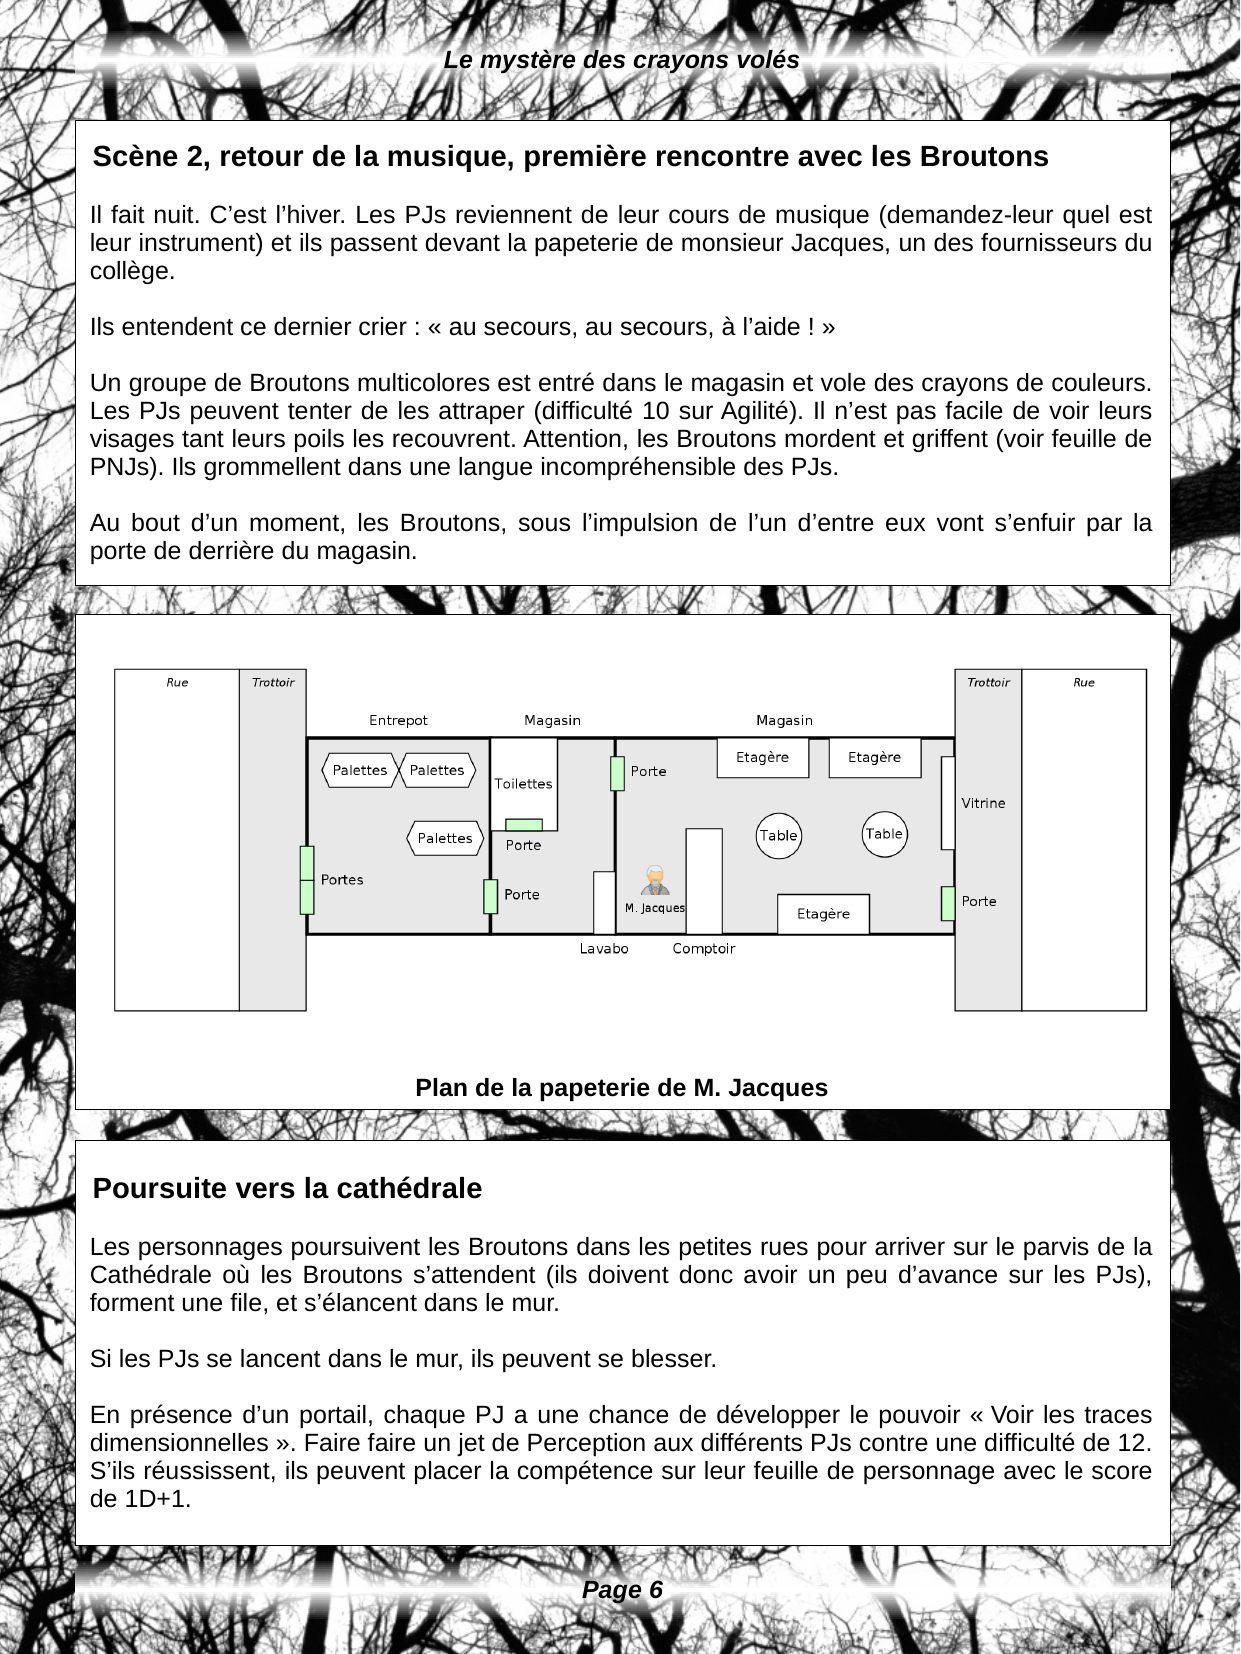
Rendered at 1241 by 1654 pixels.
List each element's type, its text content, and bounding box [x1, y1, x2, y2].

text_box Page 6 [75, 1560, 1171, 1621]
text_box Scène 2, retour de la musique, première rencontre avec les Broutons Il fait nuit. C’est l’hiver. Les PJs reviennent de leur cours de musique (demandez-leur quel est leur instrument) et ils passent devant la papeterie de monsieur Jacques, un des fournisseurs du collège. Ils entendent ce dernier crier : « au secours, au secours, à l’aide ! » Un groupe de Broutons multicolores est entré dans le magasin et vole des crayons de couleurs. Les PJs peuvent tenter de les attraper (difficulté 10 sur Agilité). Il n’est pas facile de voir leurs visages tant leurs poils les recouvrent. Attention, les Broutons mordent et griffent (voir feuille de PNJs). Ils grommellent dans une langue incompréhensible des PJs. Au bout d’un moment, les Broutons, sous l’impulsion de l’un d’entre eux vont s’enfuir par la porte de derrière du magasin. [75, 120, 1171, 586]
text_box Plan de la papeterie de M. Jacques [75, 614, 1171, 1110]
text_box Poursuite vers la cathédrale Les personnages poursuivent les Broutons dans les petites rues pour arriver sur le parvis de la Cathédrale où les Broutons s’attendent (ils doivent donc avoir un peu d’avance sur les PJs), forment une file, et s’élancent dans le mur. Si les PJs se lancent dans le mur, ils peuvent se blesser. En présence d’un portail, chaque PJ a une chance de développer le pouvoir « Voir les traces dimensionnelles ». Faire faire un jet de Perception aux différents PJs contre une difficulté de 12. S’ils réussissent, ils peuvent placer la compétence sur leur feuille de personnage avec le score de 1D+1. [75, 1140, 1171, 1546]
picture [0, 0, 1241, 1654]
text_box Le mystère des crayons volés [75, 30, 1171, 91]
